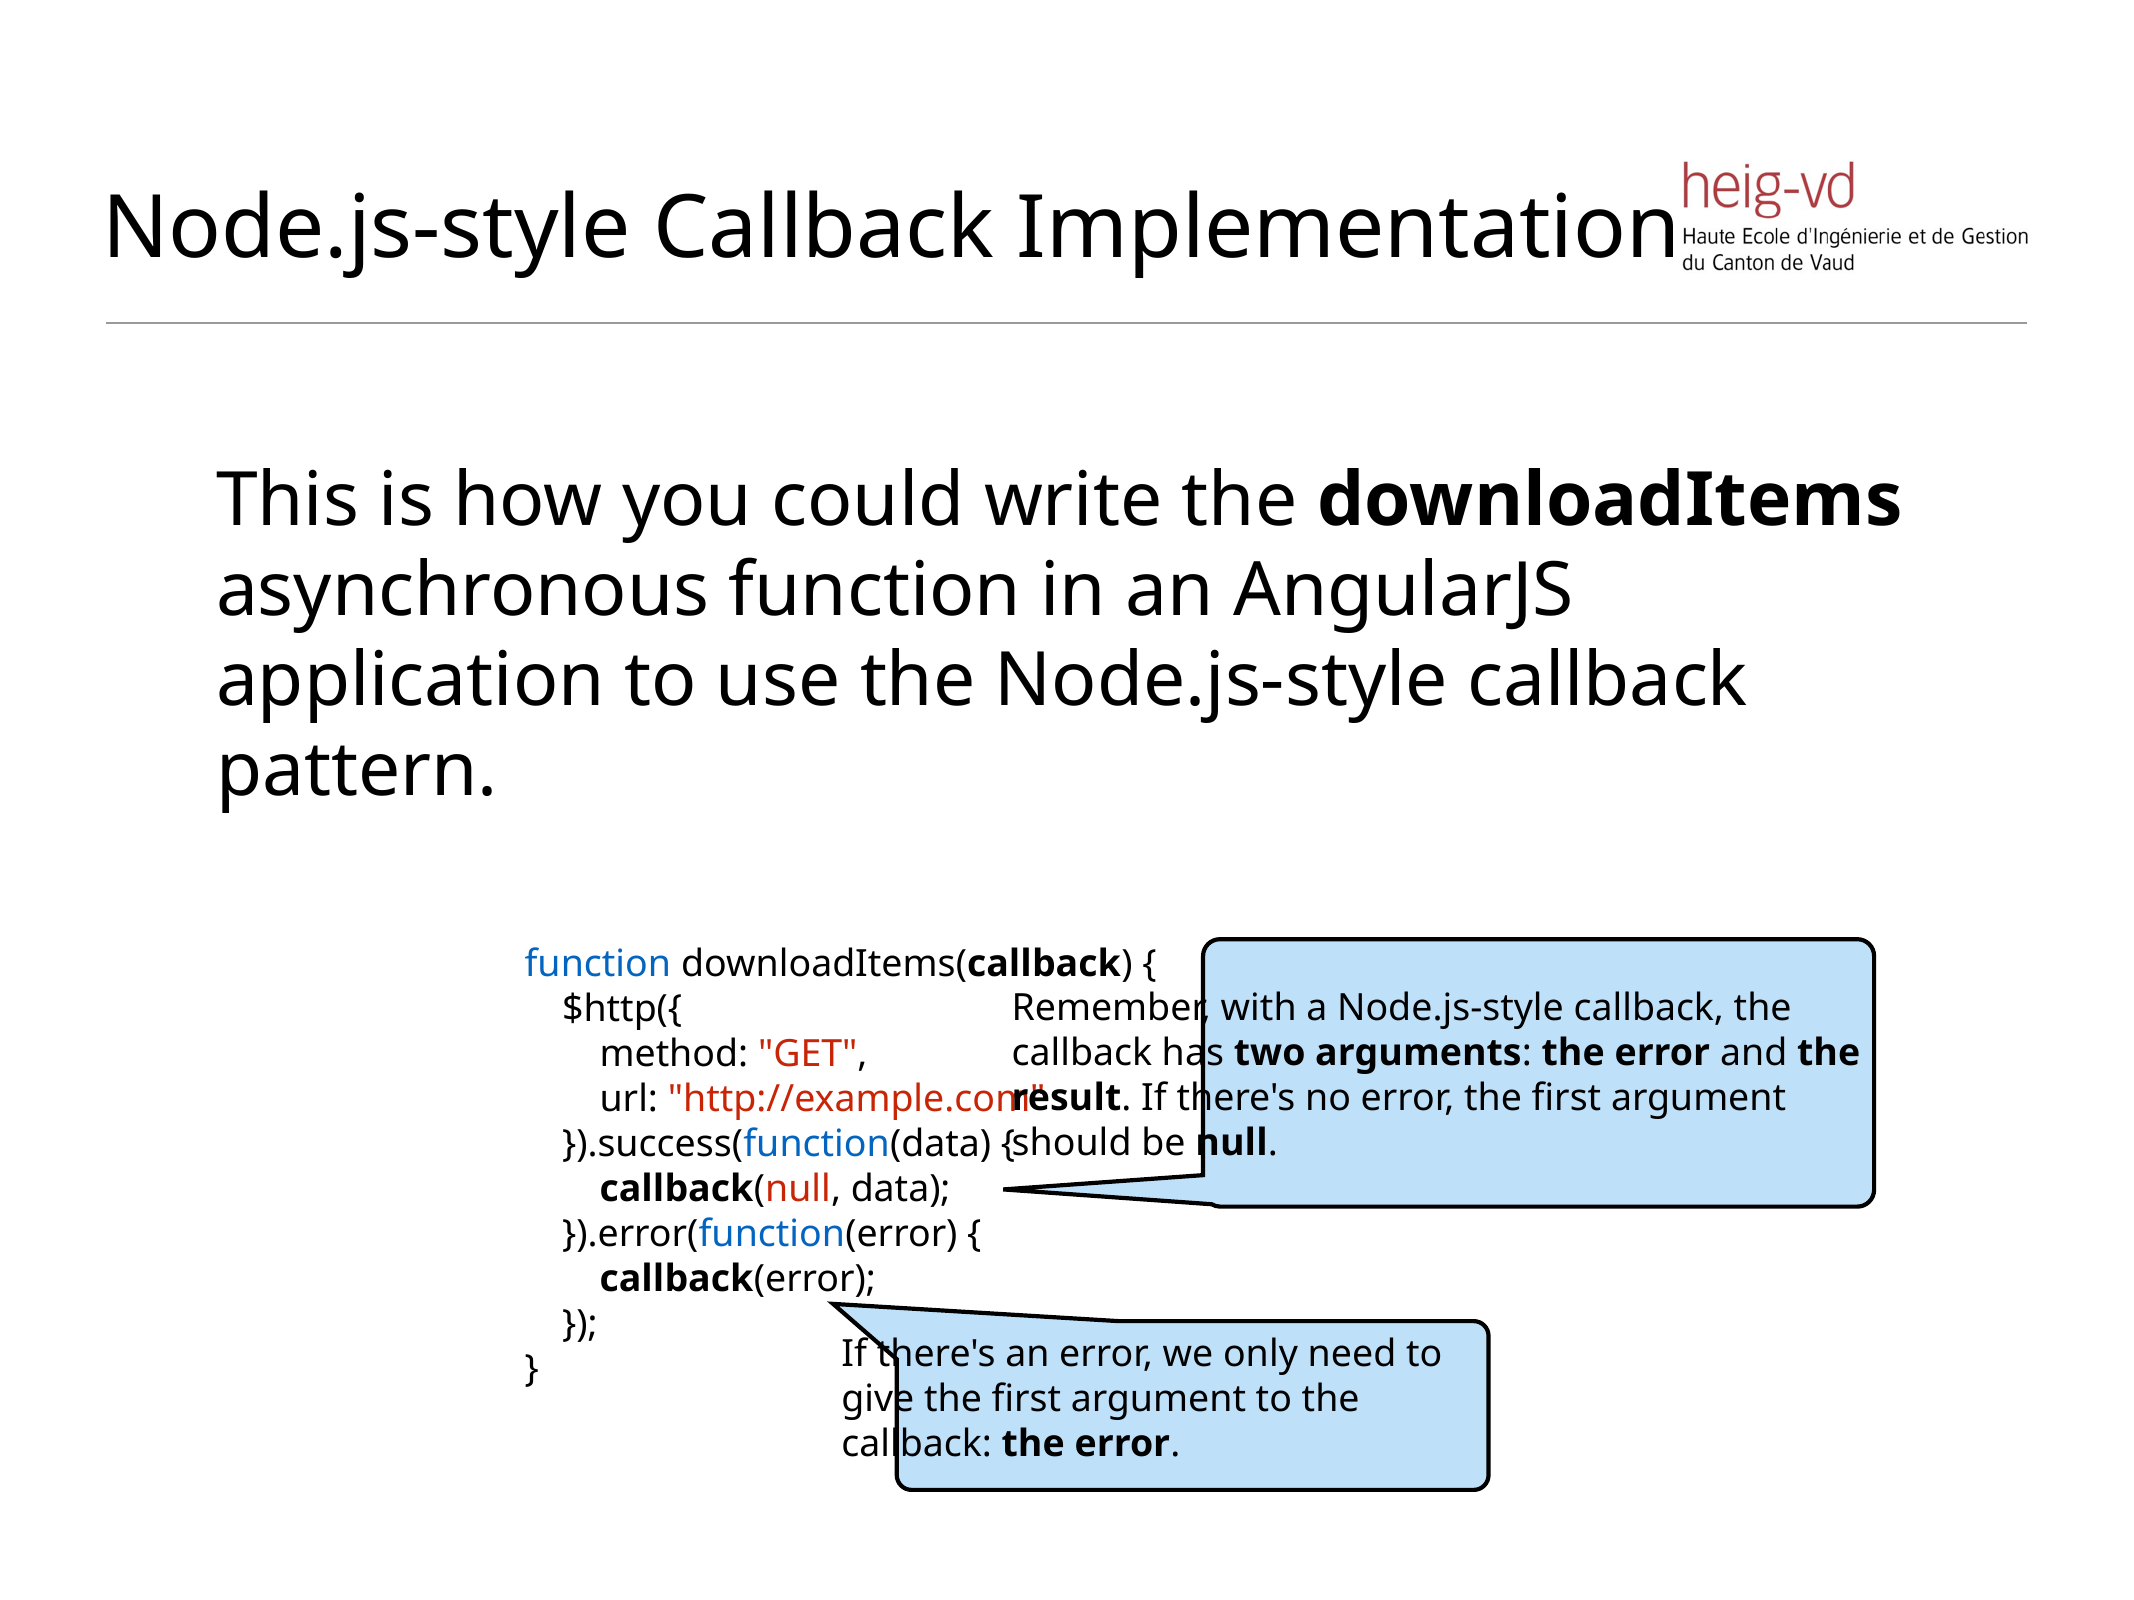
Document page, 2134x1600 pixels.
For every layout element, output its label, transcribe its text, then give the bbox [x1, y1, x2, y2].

text_box Remember, with a Node.js-style callback, the callback has two arguments: the error and the result. If there's no error, the first argument should be null. [1003, 939, 1875, 1207]
text_box This is how you could write the downloadItems asynchronous function in an AngularJS application to use the Node.js-style callback pattern. [207, 442, 1926, 819]
text_box If there's an error, we only need to give the first argument to the callback: the error. [833, 1303, 1489, 1490]
text_box function downloadItems(callback) { $http({ method: "GET", url: "http://example.com" }).success(function(data) { callback(null, data); }).error(function(error) { callback(error); }); } [516, 930, 1165, 1398]
title Node.js-style Callback Implementation [93, 54, 2040, 284]
